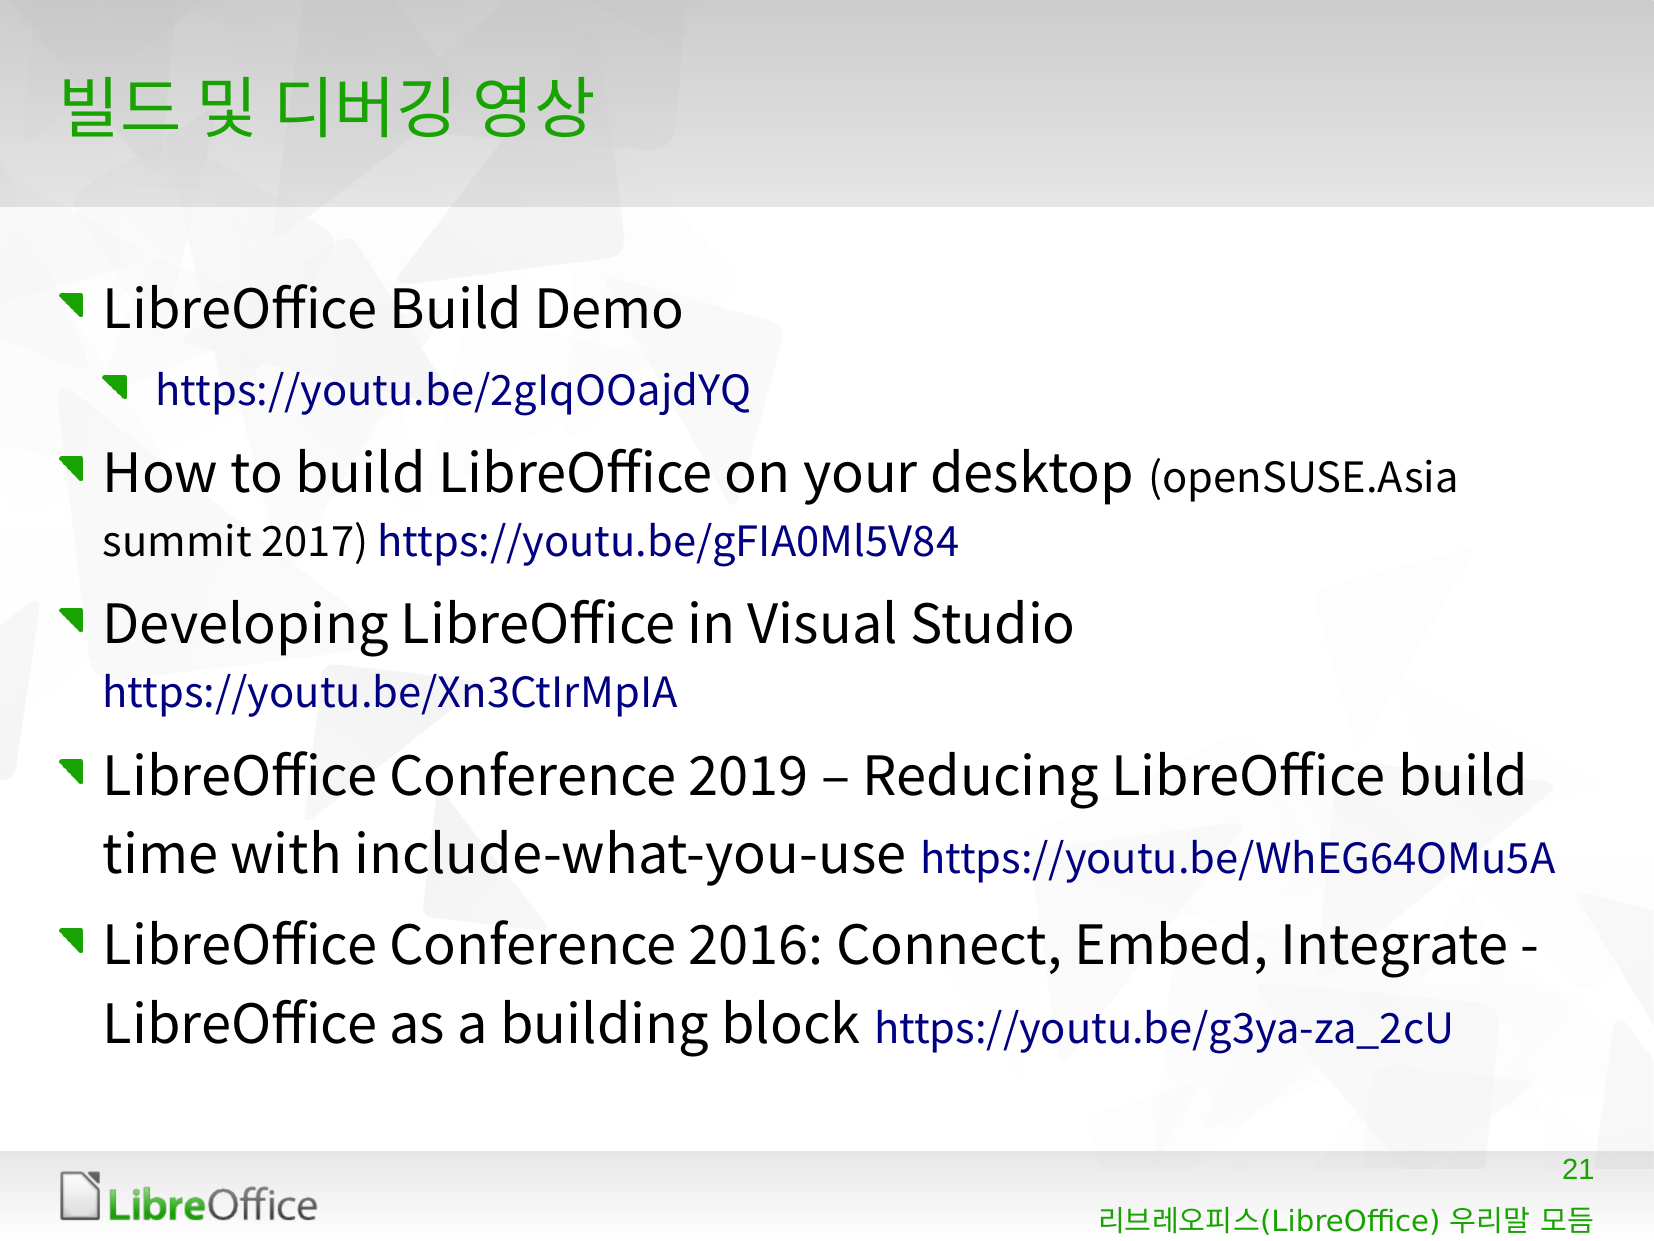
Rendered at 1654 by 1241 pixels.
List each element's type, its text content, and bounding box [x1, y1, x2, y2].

picture [41, 1152, 337, 1240]
list LibreOffice Build Demo https://youtu.be/2gIqOOajdYQ How to build LibreOffice on your desktop (openSUSE.Asia summit 2017) https://youtu.be/gFIA0Ml5V84 Developing LibreOffice in Visual Studio https://youtu.be/Xn3CtIrMpIA LibreOffice Conference 2019 – Reducing LibreOffice build time with include-what-you-use https://youtu.be/WhEG64OMu5A LibreOffice Conference 2016: Connect, Embed, Integrate - LibreOffice as a building block https://youtu.be/g3ya-za_2cU [59, 265, 1595, 1075]
picture [915, 548, 1654, 1169]
title 빌드 및 디버깅 영상 [59, 29, 1595, 178]
picture [0, 0, 783, 931]
